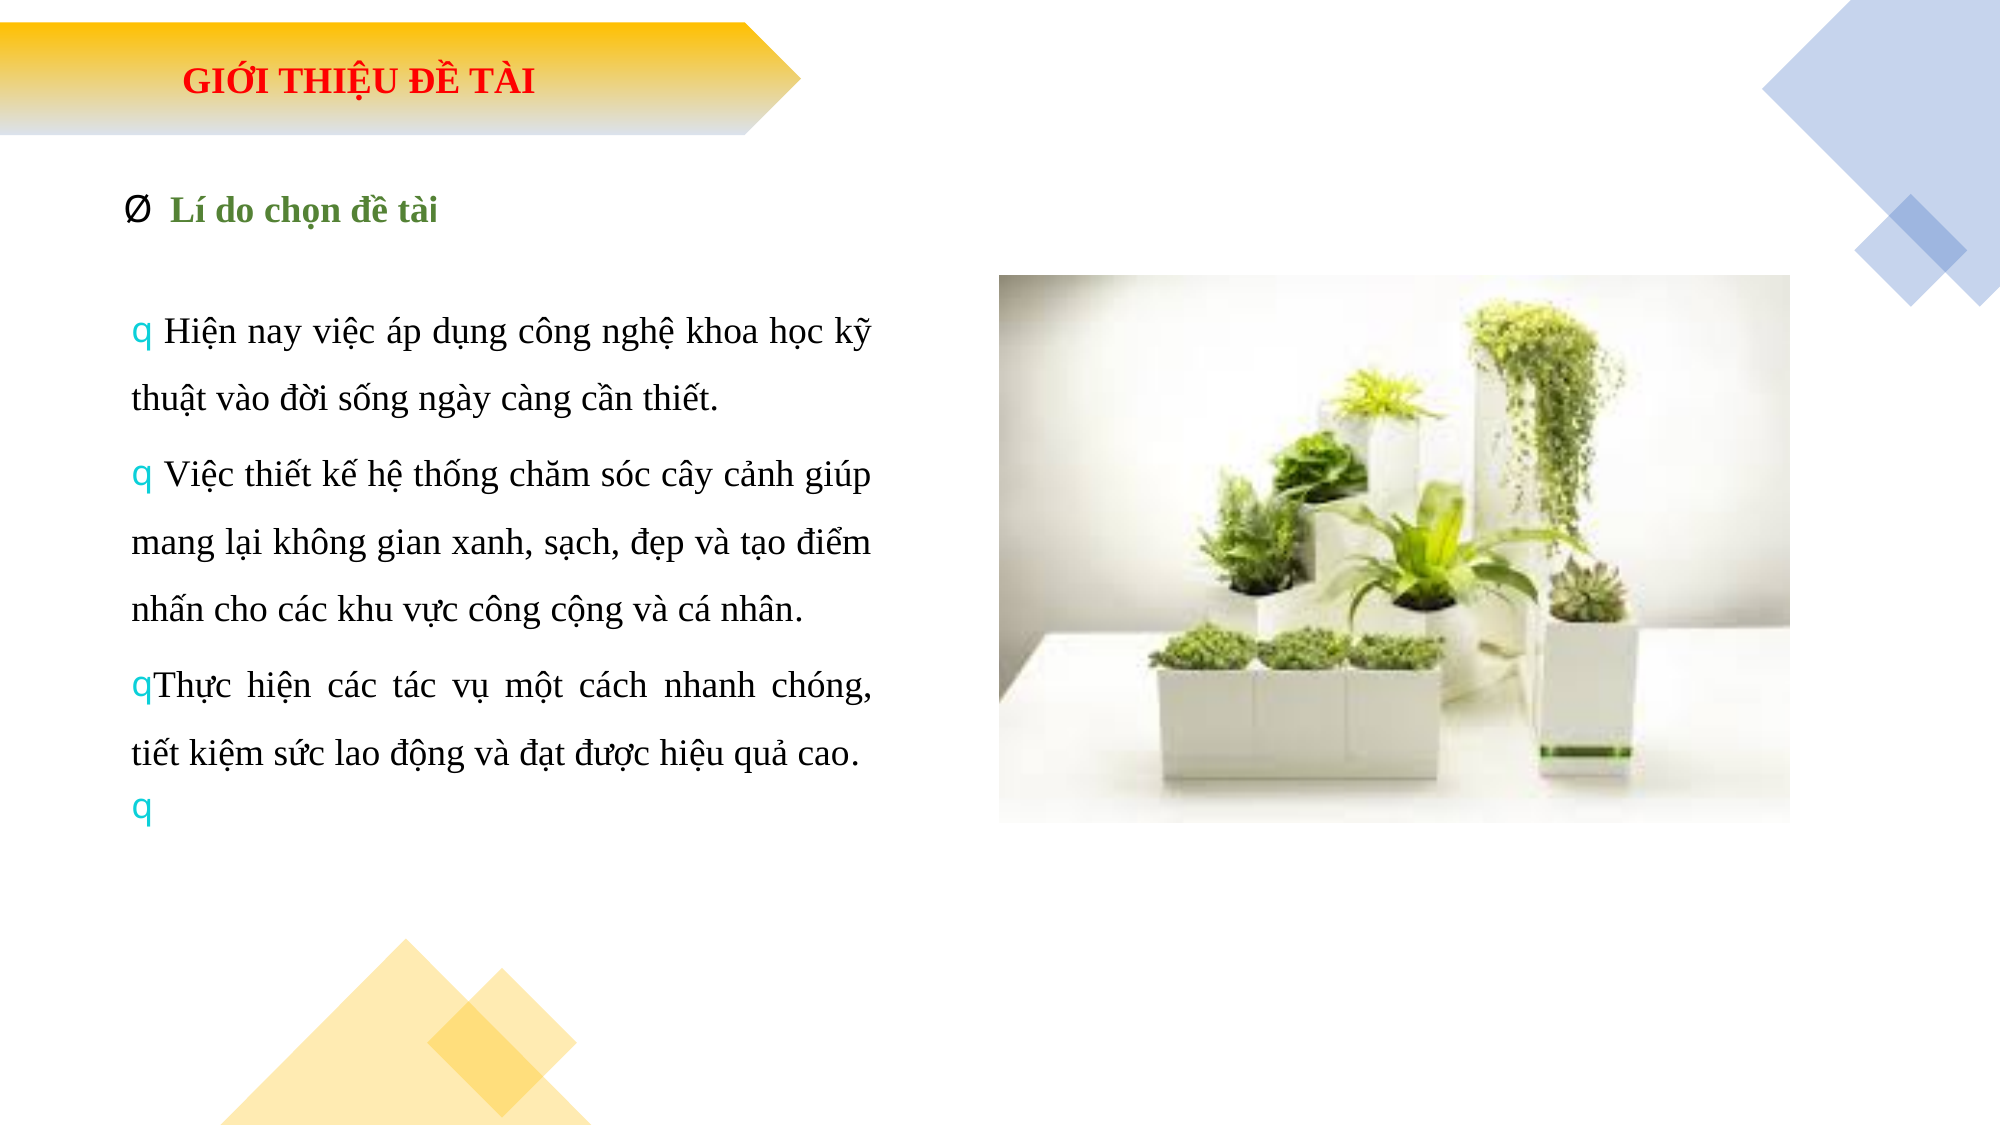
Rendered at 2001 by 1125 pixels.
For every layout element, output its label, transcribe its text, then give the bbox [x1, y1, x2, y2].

picture [999, 275, 1790, 823]
text_box [1761, 0, 2000, 307]
text_box [220, 938, 592, 1125]
text_box [0, 22, 802, 136]
text_box Lí do chọn đề tài [108, 177, 910, 239]
text_box GIỚI THIỆU ĐỀ TÀI [165, 48, 553, 110]
text_box Hiện nay việc áp dụng công nghệ khoa học kỹ thuật vào đời sống ngày càng cần thiết. Việc thiết kế hệ thống chăm sóc cây cảnh giúp mang lại không gian xanh, sạch, đẹp và tạo điểm nhấn cho các khu vực công cộng và cá nhân. Thực hiện các tác vụ một cách nhanh chóng, tiết kiệm sức lao động và đạt được hiệu quả cao. [116, 275, 888, 885]
